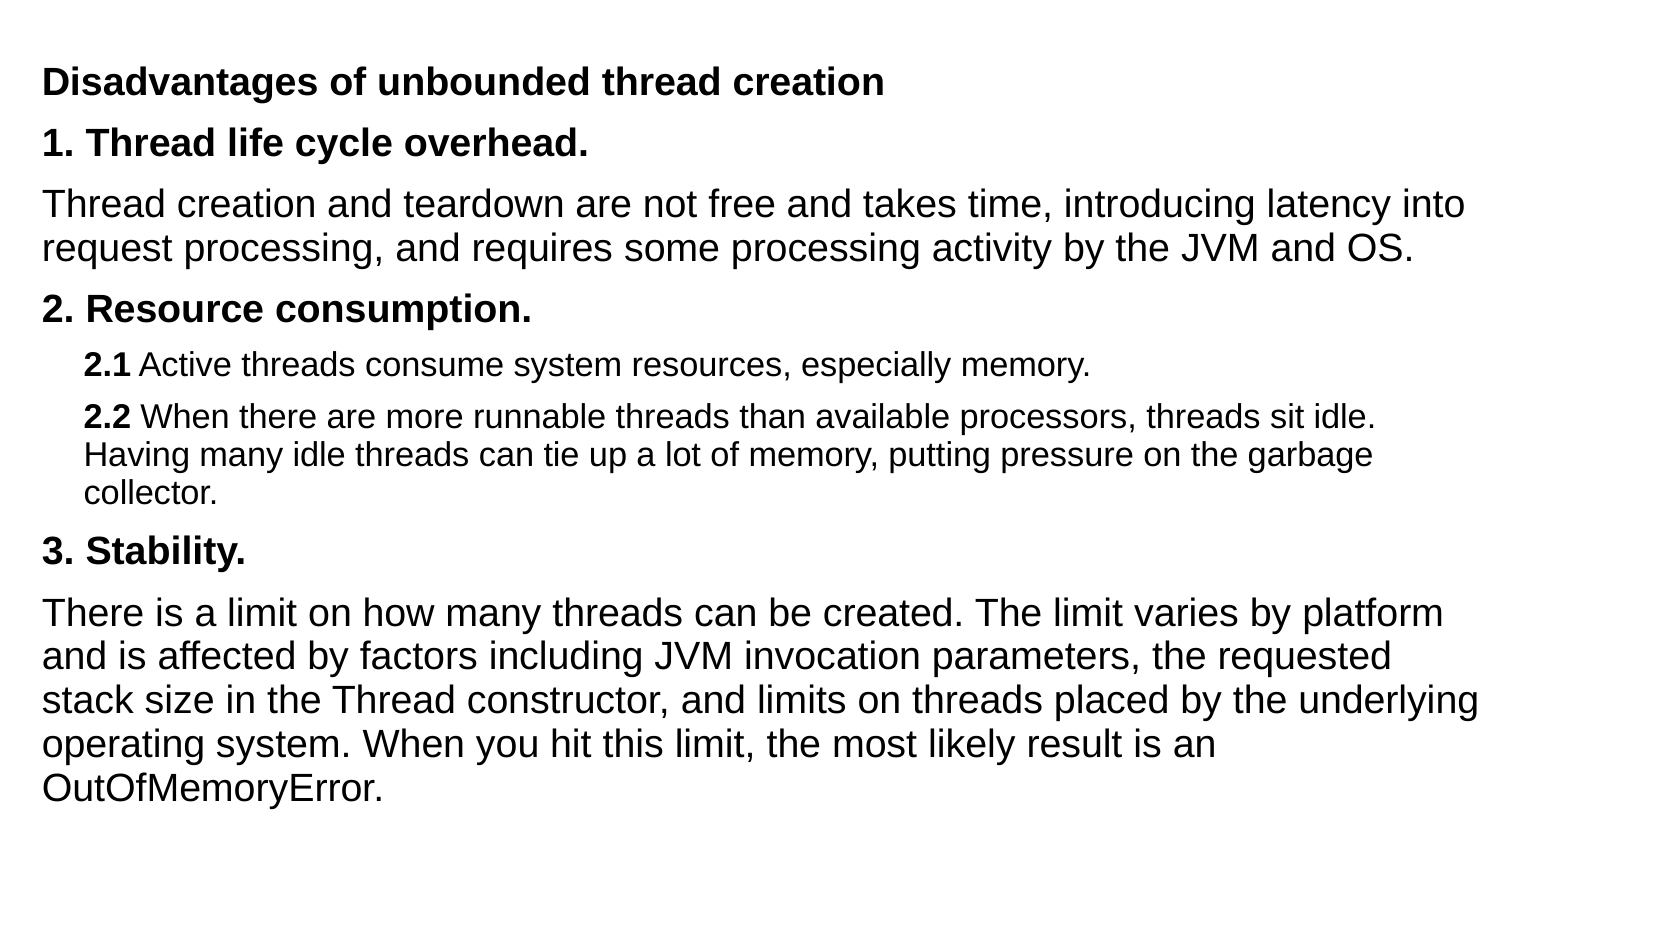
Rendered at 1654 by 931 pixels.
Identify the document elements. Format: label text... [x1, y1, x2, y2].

list Disadvantages of unbounded thread creation 1. Thread life cycle overhead. Thread creation and teardown are not free and takes time, introducing latency into request processing, and requires some processing activity by the JVM and OS. 2. Resource consumption. 2.1 Active threads consume system resources, especially memory. 2.2 When there are more runnable threads than available processors, threads sit idle. Having many idle threads can tie up a lot of memory, putting pressure on the garbage collector. 3. Stability. There is a limit on how many threads can be created. The limit varies by platform and is affected by factors including JVM invocation parameters, the requested stack size in the Thread constructor, and limits on threads placed by the underlying operating system. When you hit this limit, the most likely result is an OutOfMemoryError. [0, 60, 1489, 871]
